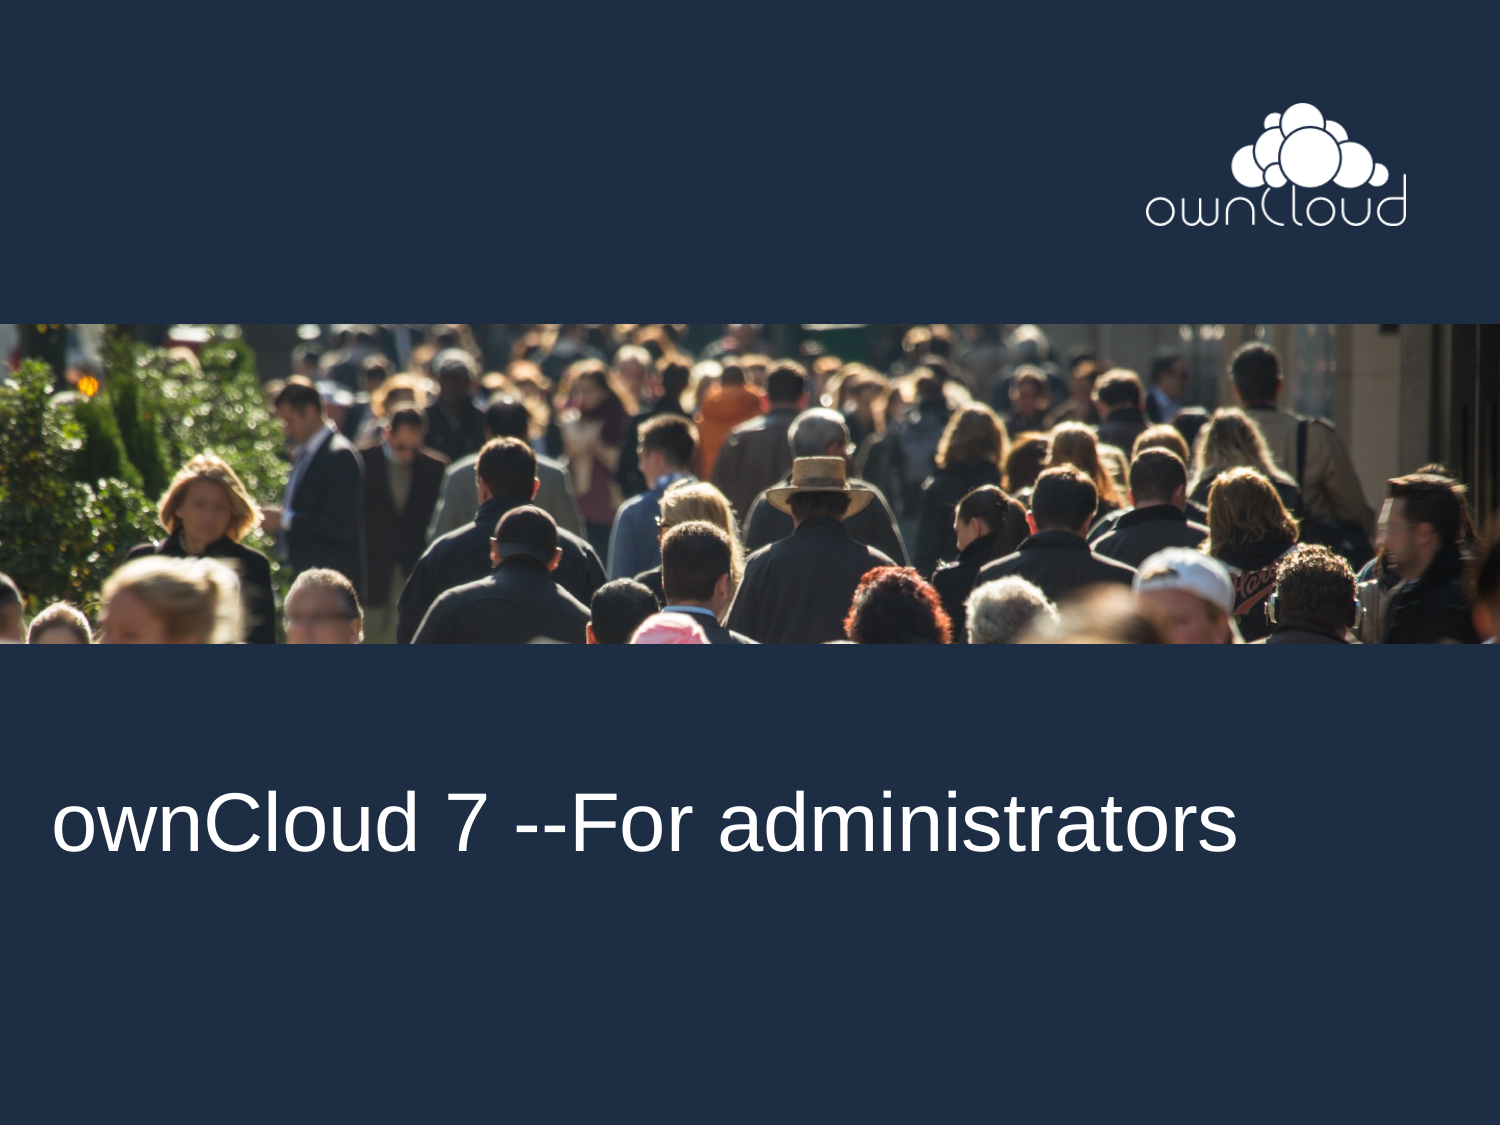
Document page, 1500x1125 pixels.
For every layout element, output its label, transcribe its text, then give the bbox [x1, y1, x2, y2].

picture [1146, 103, 1406, 226]
picture [0, 324, 1500, 644]
text_box ownCloud 7 --For administrators [36, 761, 1462, 985]
